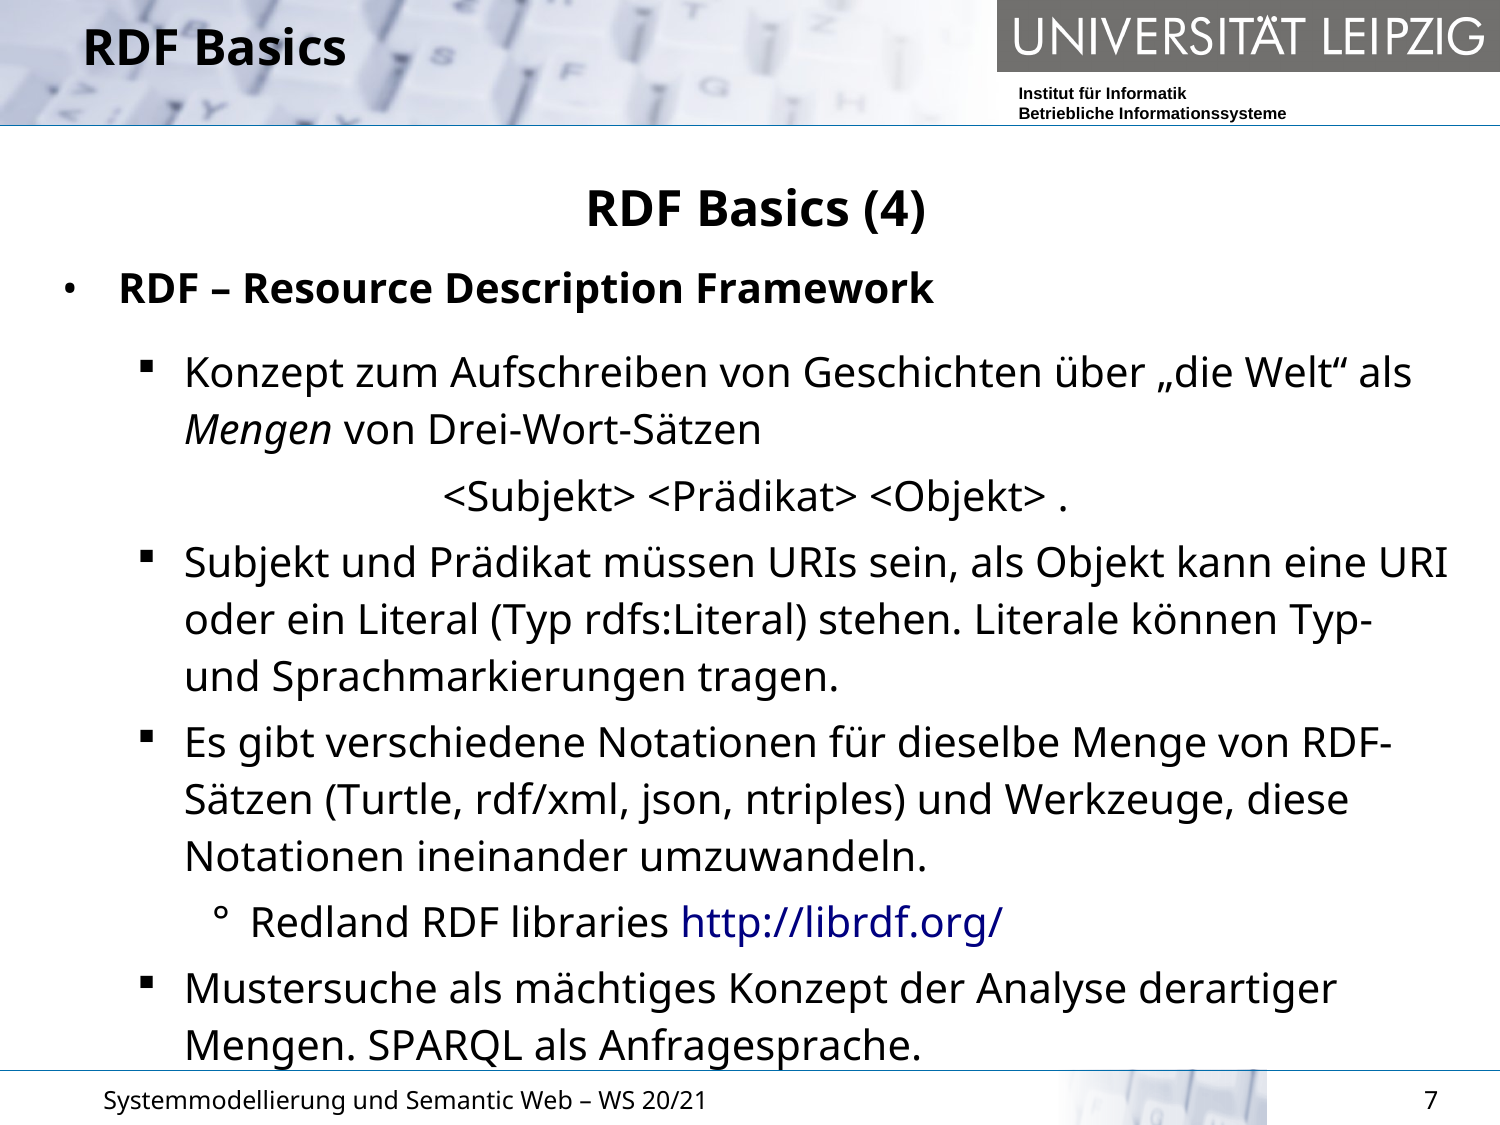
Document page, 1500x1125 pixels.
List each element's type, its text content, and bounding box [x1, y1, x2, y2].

list RDF Basics (4) RDF – Resource Description Framework Konzept zum Aufschreiben von Geschichten über „die Welt“ als Mengen von Drei-Wort-Sätzen <Subjekt> <Prädikat> <Objekt> . Subjekt und Prädikat müssen URIs sein, als Objekt kann eine URI oder ein Literal (Typ rdfs:Literal) stehen. Literale können Typ- und Sprachmarkierungen tragen. Es gibt verschiedene Notationen für dieselbe Menge von RDF-Sätzen (Turtle, rdf/xml, json, ntriples) und Werkzeuge, diese Notationen ineinander umzuwandeln. Redland RDF libraries http://librdf.org/ Mustersuche als mächtiges Konzept der Analyse derartiger Mengen. SPARQL als Anfragesprache. [47, 165, 1465, 992]
text_box RDF Basics [68, 7, 363, 84]
picture [0, 0, 1500, 125]
picture [1057, 1071, 1267, 1125]
